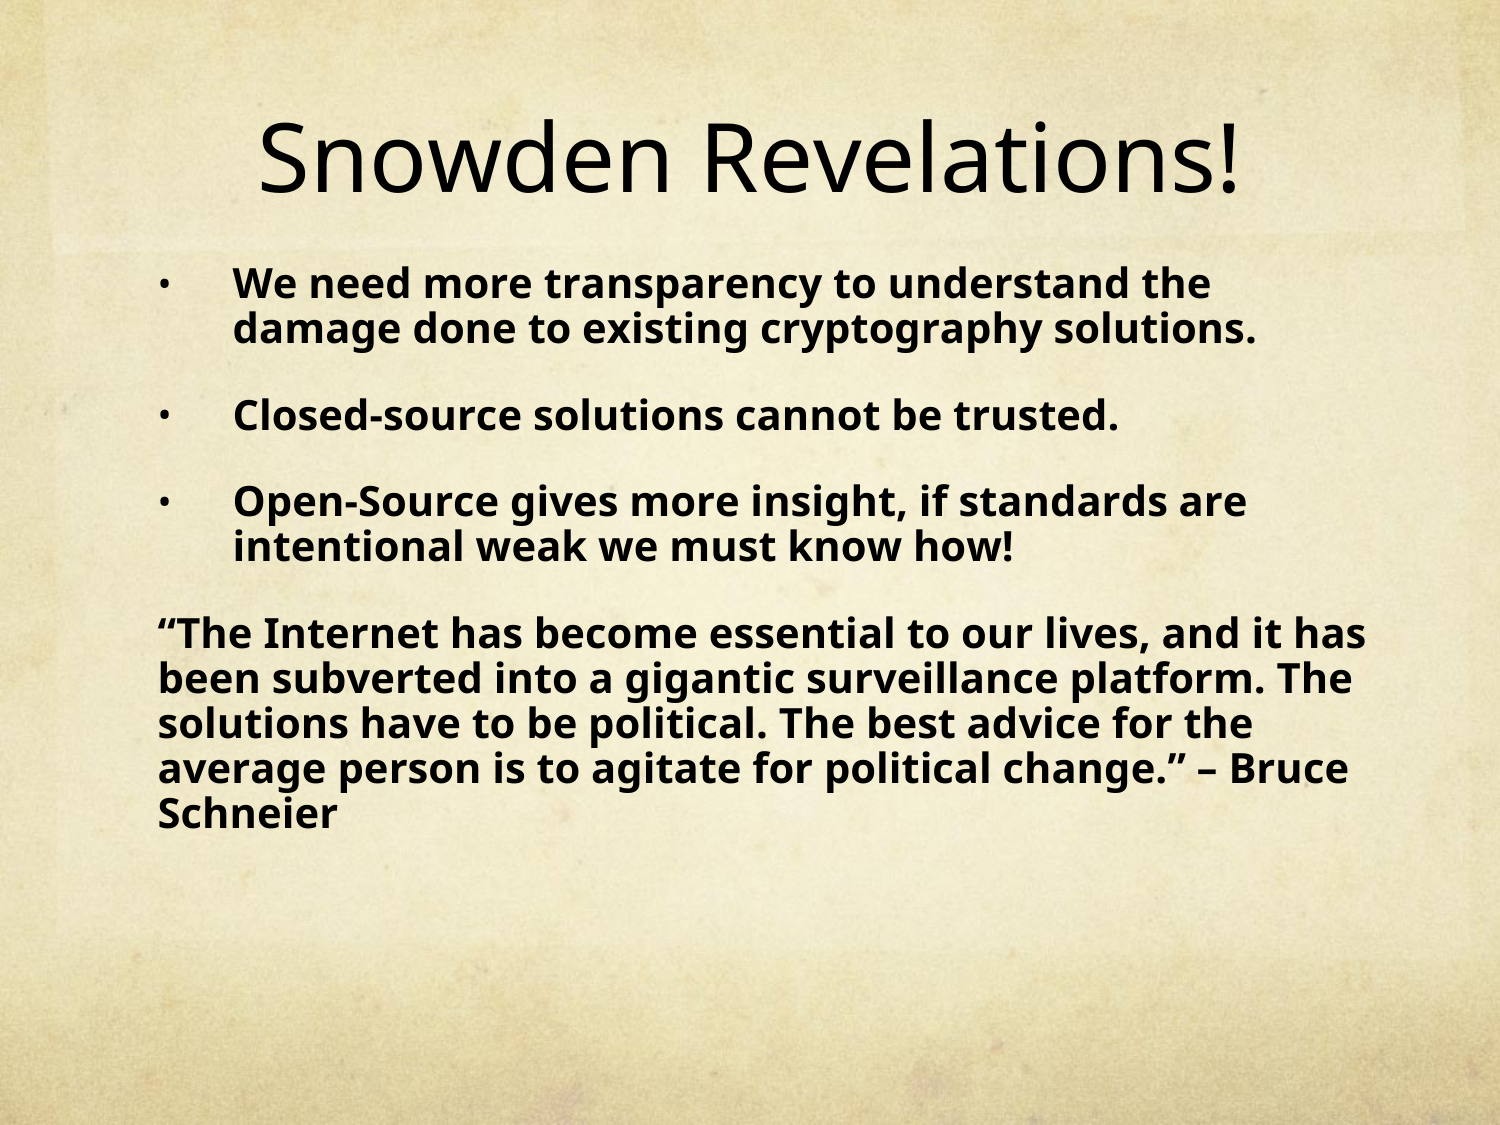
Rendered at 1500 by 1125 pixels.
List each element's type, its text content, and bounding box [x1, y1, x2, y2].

text_box Snowden Revelations! [150, 82, 1350, 226]
text_box We need more transparency to understand the damage done to existing cryptography solutions. Closed-source solutions cannot be trusted. Open-Source gives more insight, if standards are intentional weak we must know how! “The Internet has become essential to our lives, and it has been subverted into a gigantic surveillance platform. The solutions have to be political. The best advice for the average person is to agitate for political change.” – Bruce Schneier [142, 255, 1399, 1046]
picture [0, 0, 1500, 1125]
